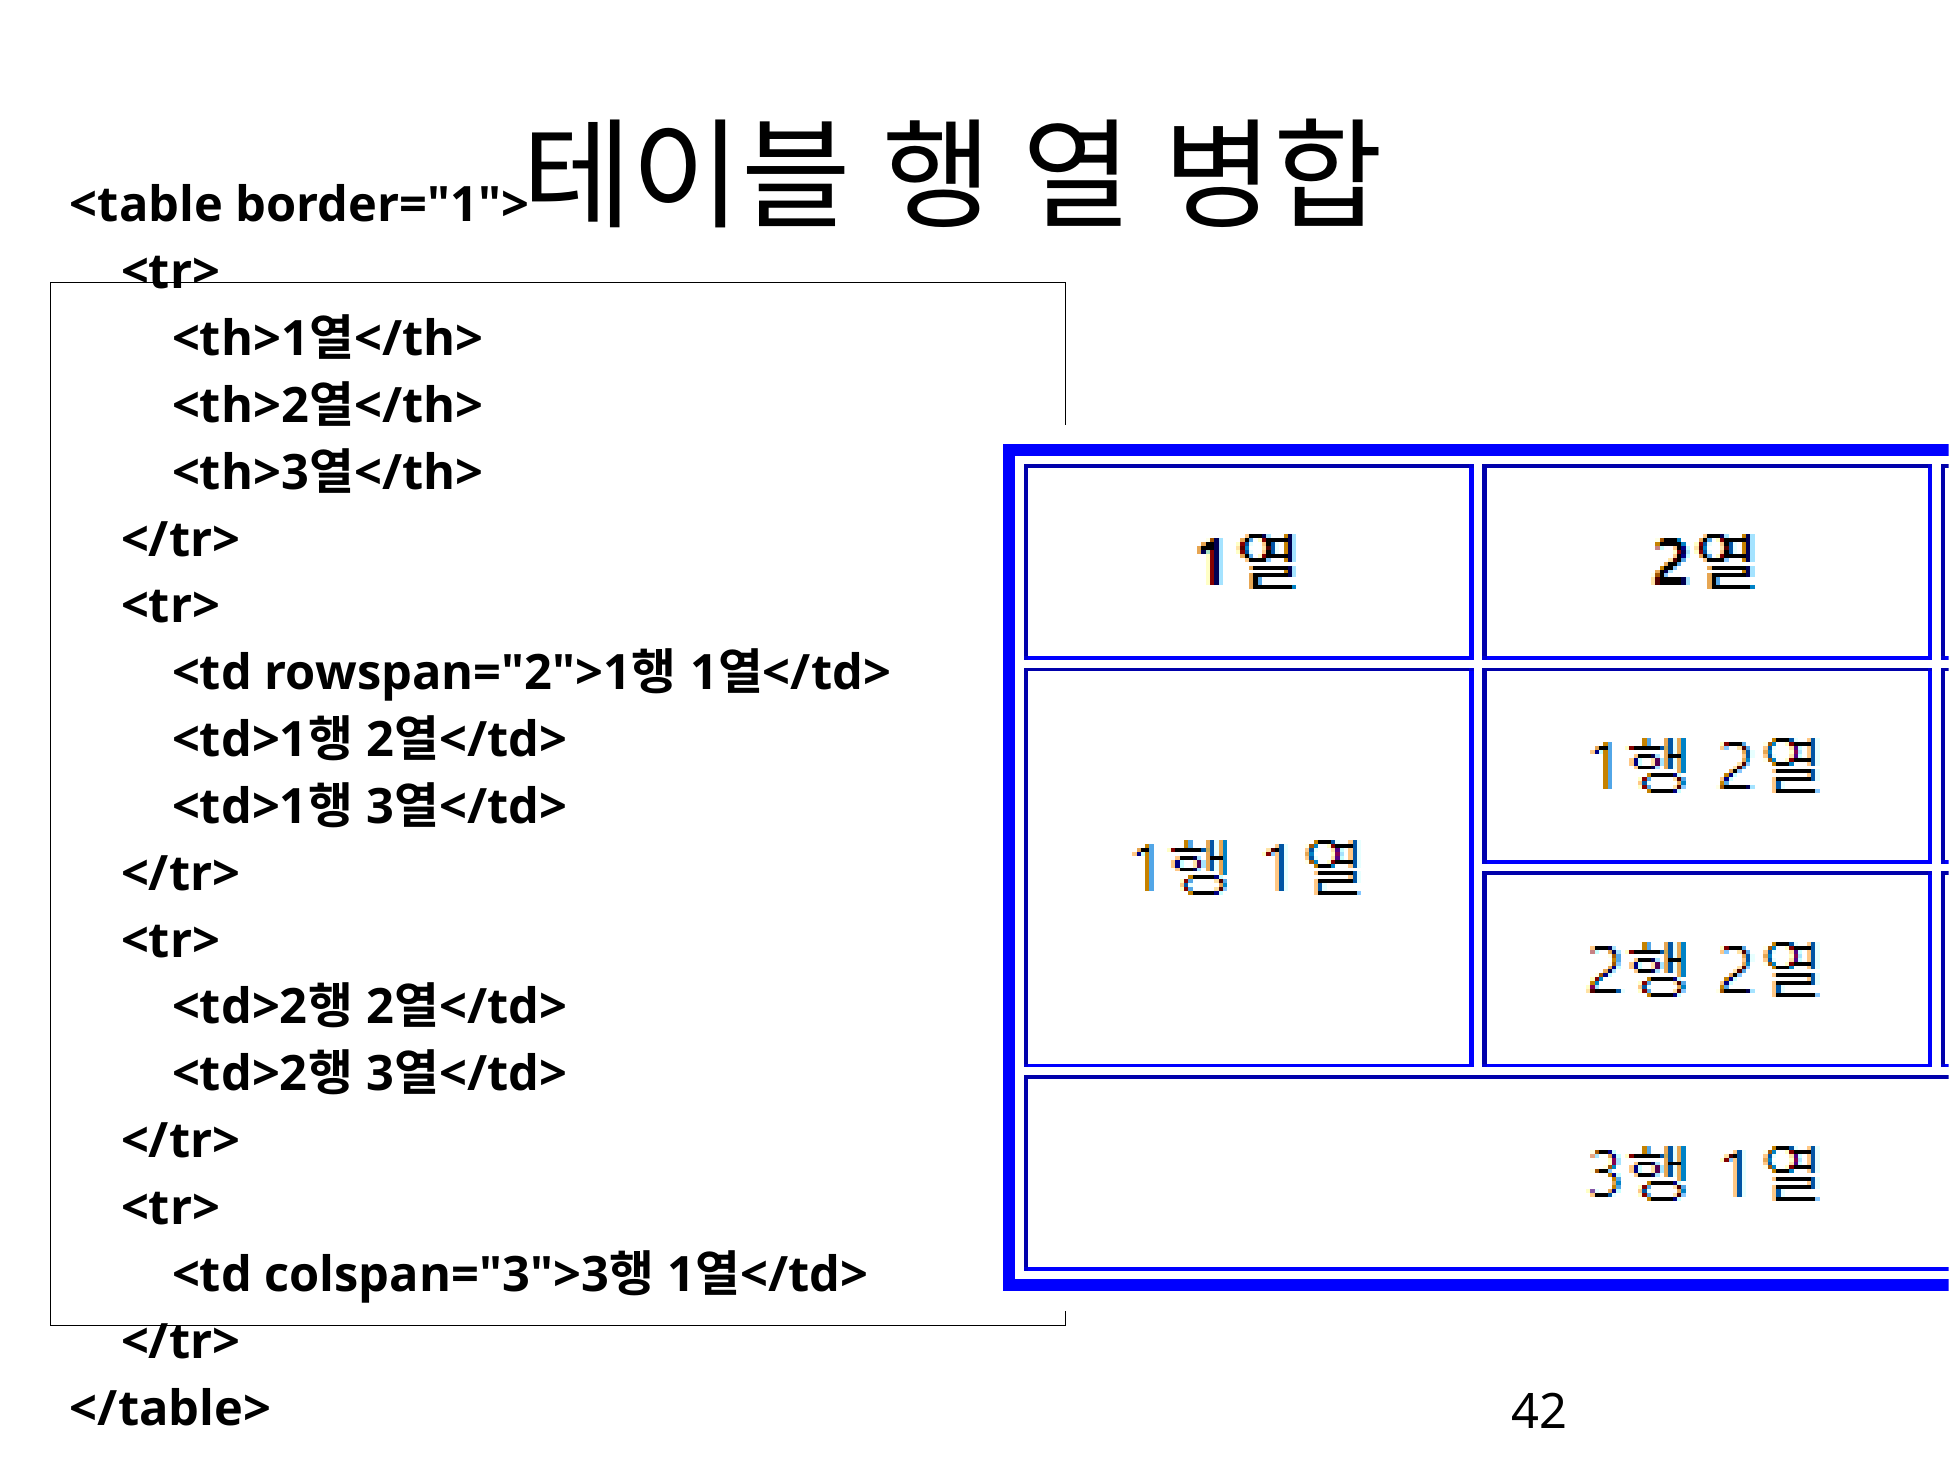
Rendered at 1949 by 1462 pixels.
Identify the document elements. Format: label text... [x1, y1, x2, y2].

title 테이블 행 열 병합 [156, 92, 1749, 255]
slide_number <숫자> [1496, 1372, 1899, 1462]
picture [1003, 425, 1949, 1312]
text_box <table border="1"> <tr> <th>1열</th> <th>2열</th> <th>3열</th> </tr> <tr> <td rowspan="2">1행 1열</td> <td>1행 2열</td> <td>1행 3열</td> </tr> <tr> <td>2행 2열</td> <td>2행 3열</td> </tr> <tr> <td colspan="3">3행 1열</td> </tr> </table> [50, 282, 1066, 1326]
